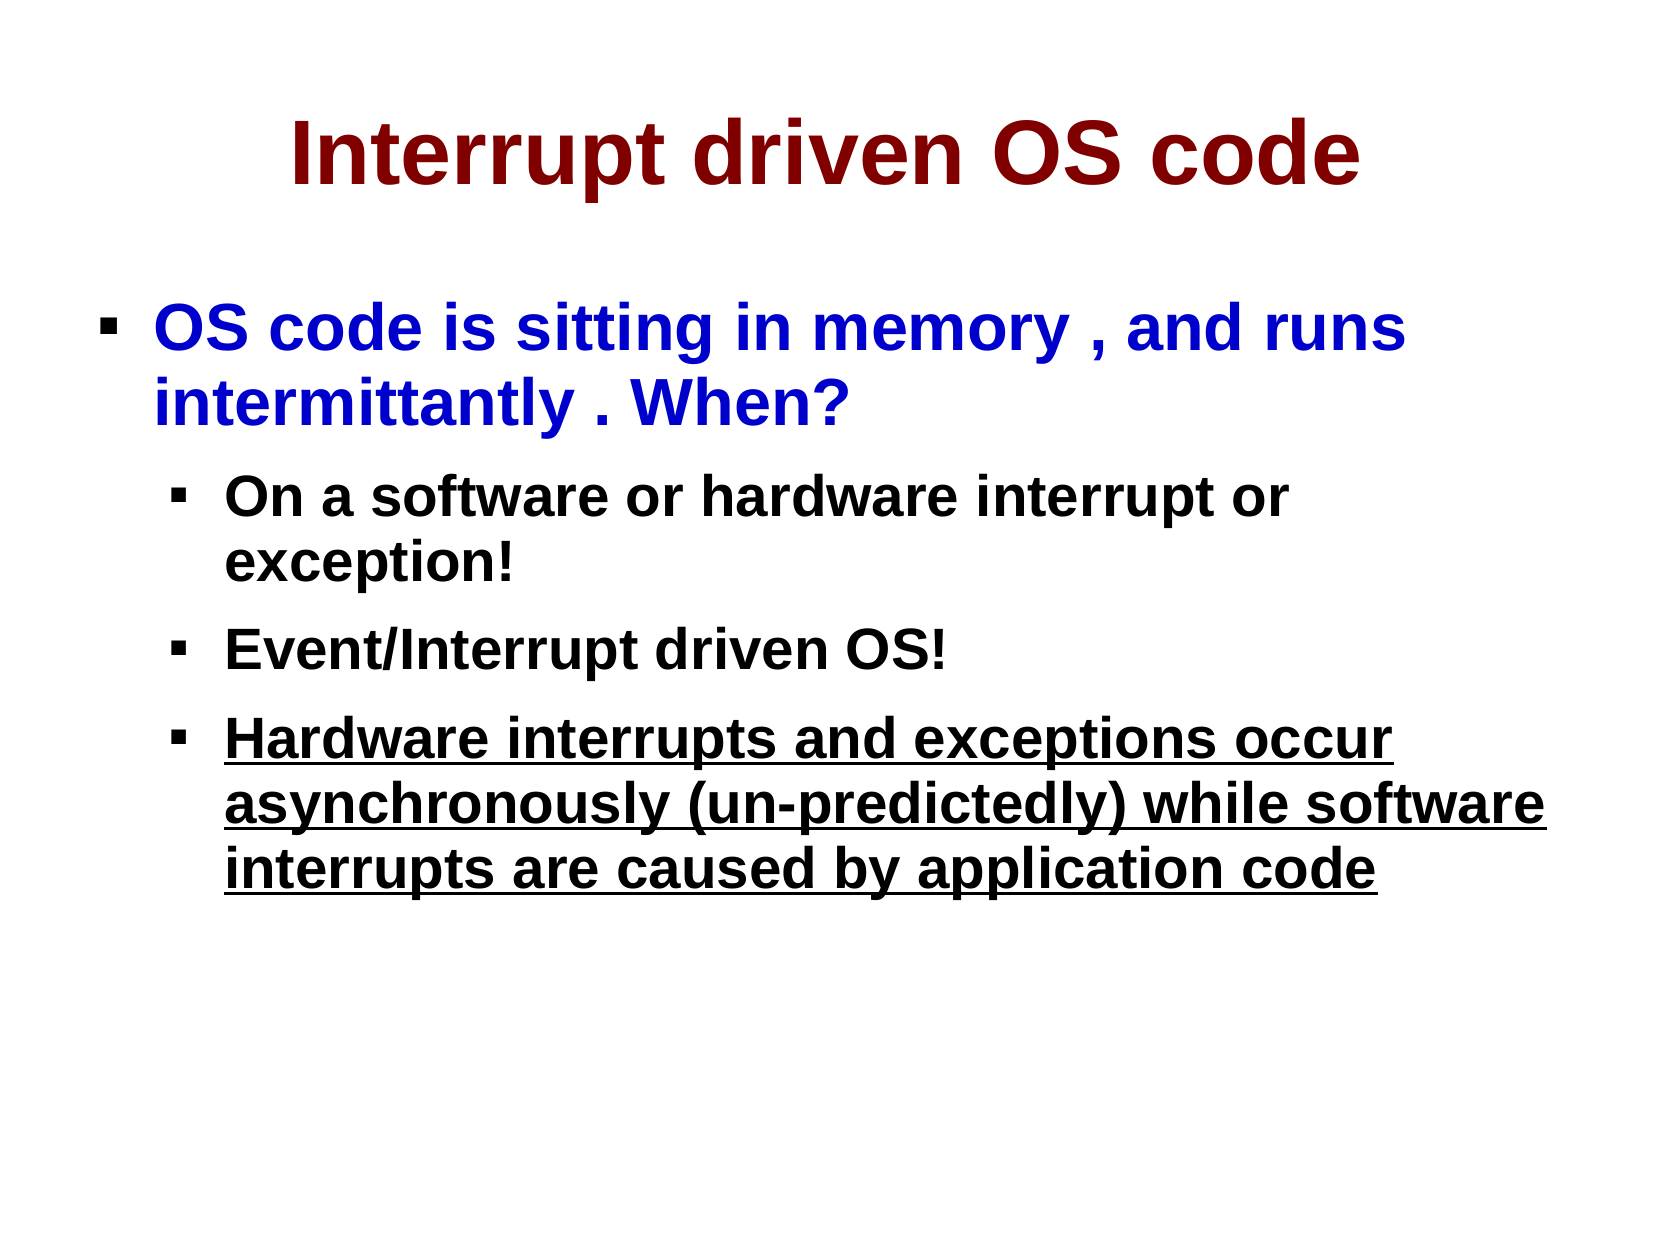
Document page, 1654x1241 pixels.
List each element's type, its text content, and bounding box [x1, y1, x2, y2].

list OS code is sitting in memory , and runs intermittantly . When? On a software or hardware interrupt or exception! Event/Interrupt driven OS! Hardware interrupts and exceptions occur asynchronously (un-predictedly) while software interrupts are caused by application code [82, 290, 1571, 1010]
title Interrupt driven OS code [82, 49, 1571, 257]
